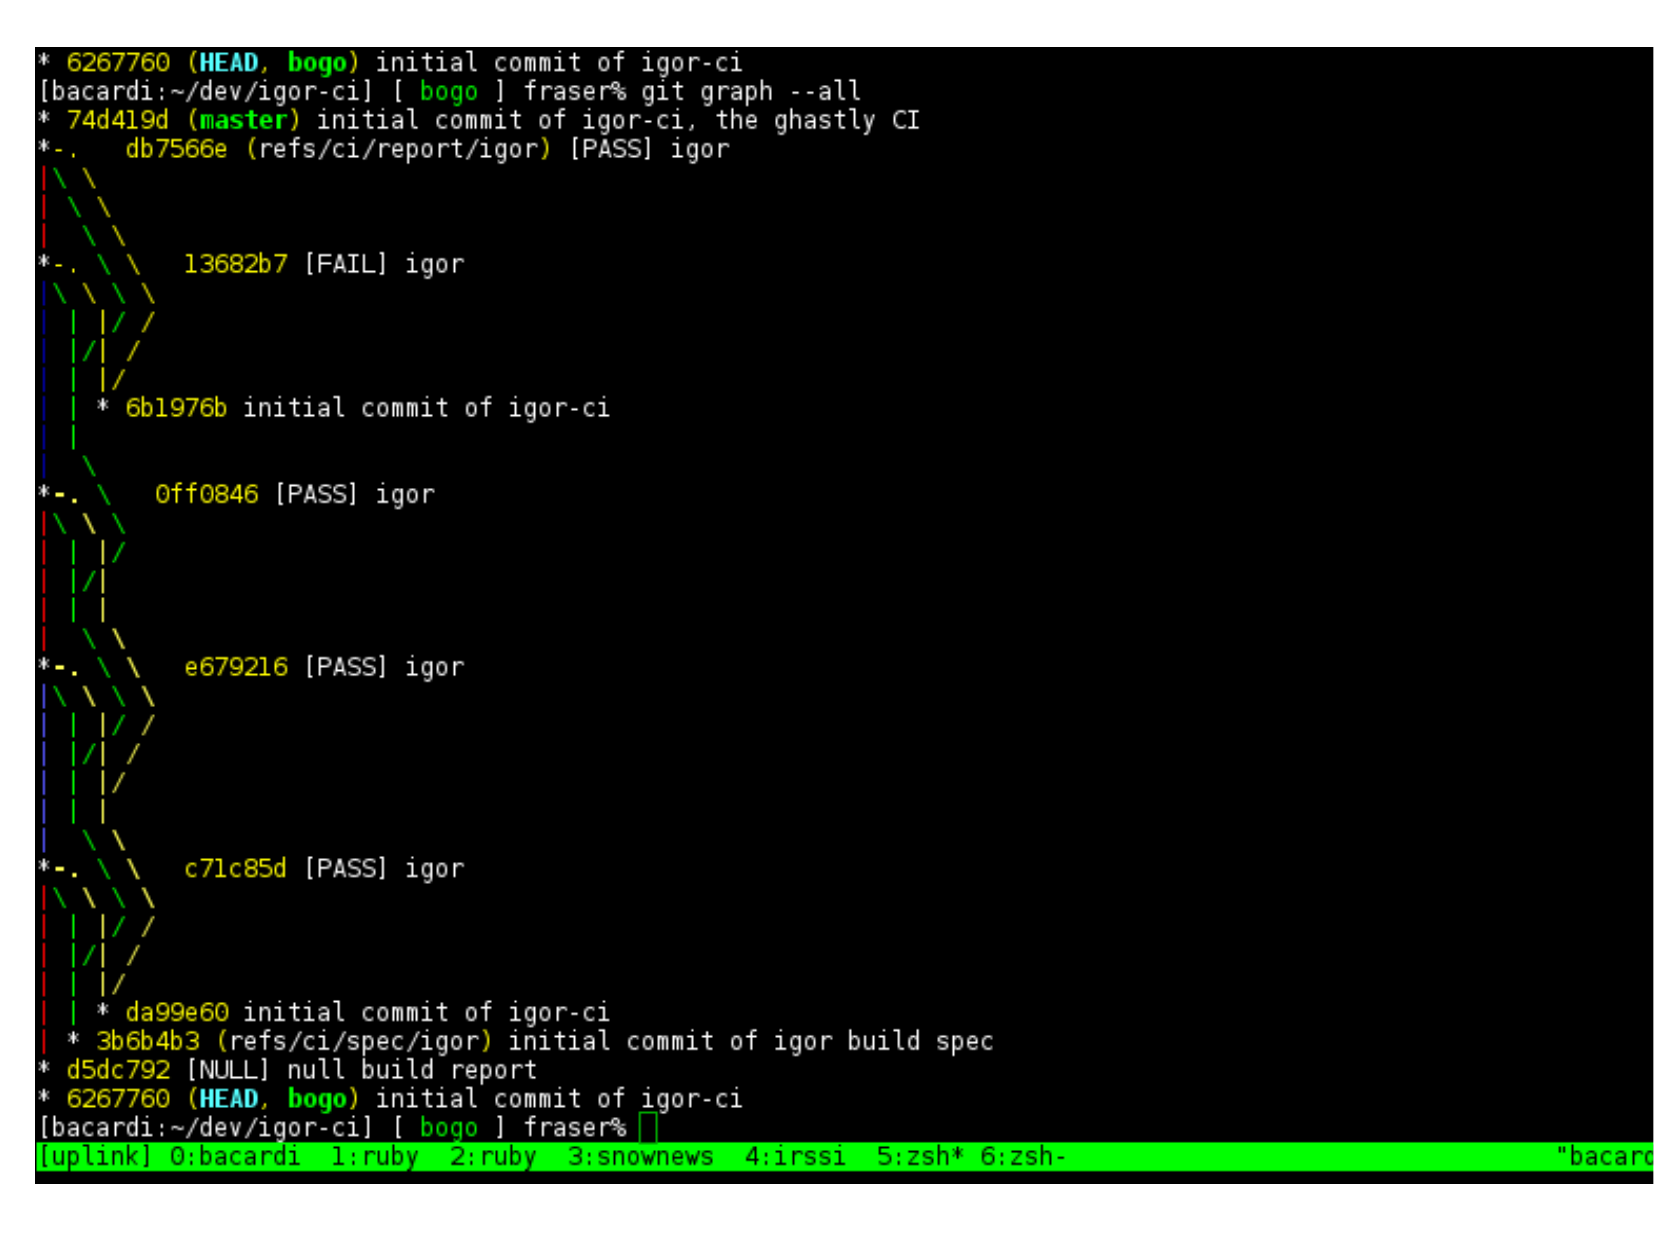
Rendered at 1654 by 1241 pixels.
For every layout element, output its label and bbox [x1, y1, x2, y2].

picture [35, 47, 1654, 1184]
